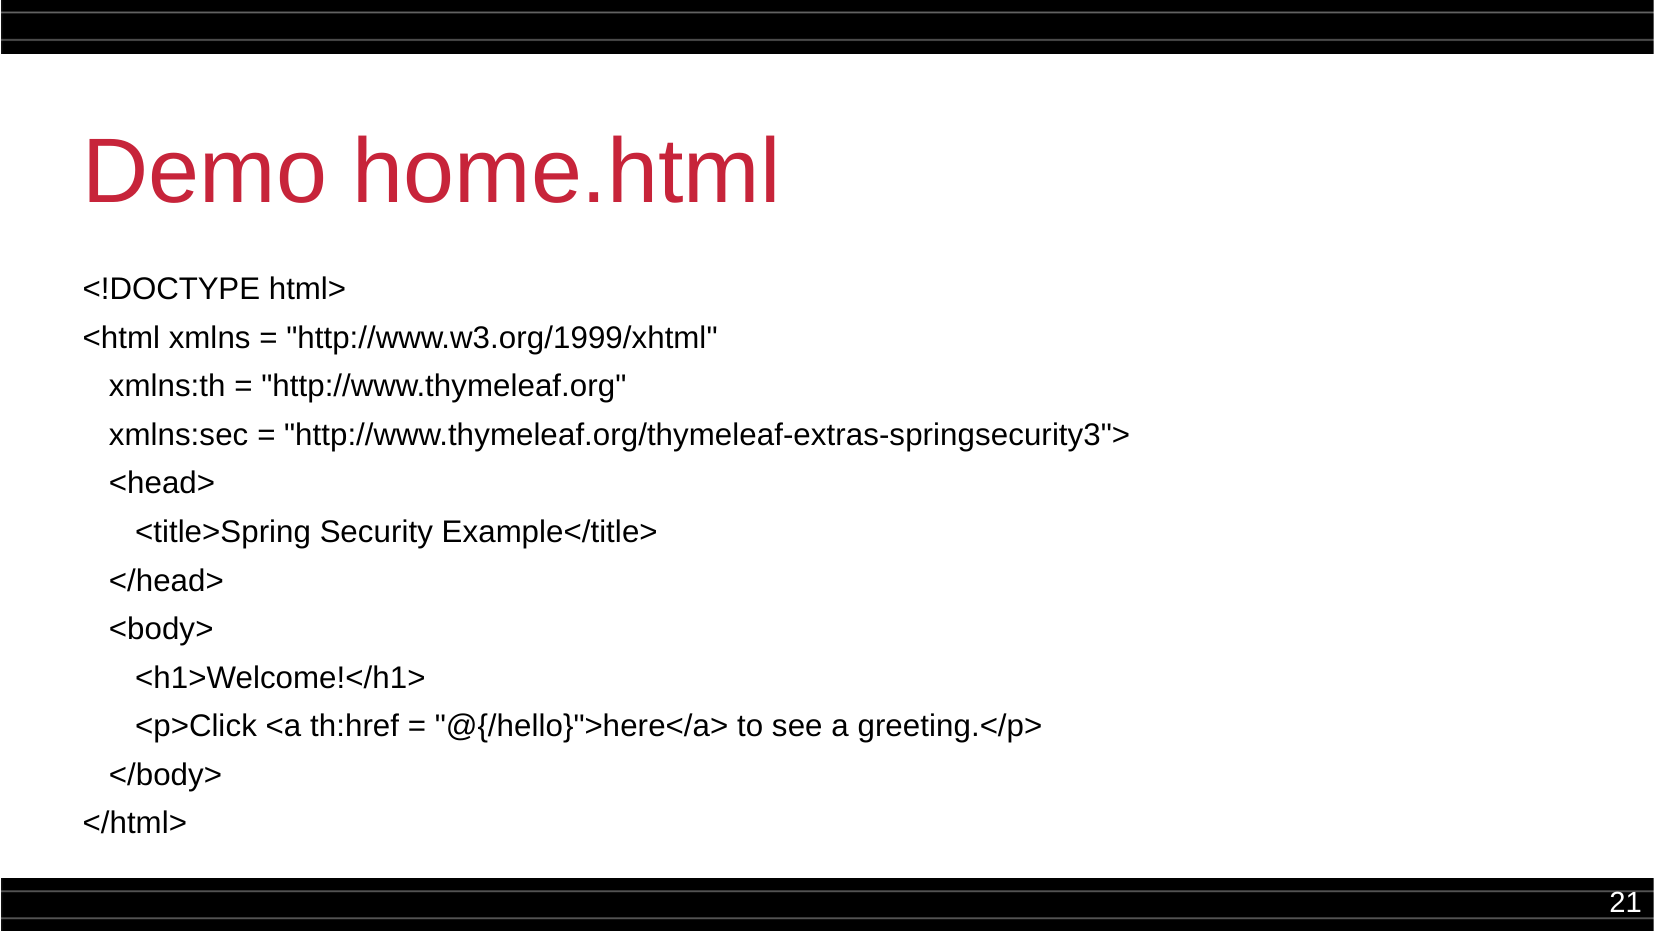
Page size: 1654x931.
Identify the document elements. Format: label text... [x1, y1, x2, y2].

title Demo home.html [82, 67, 1571, 271]
picture [1, 878, 1654, 931]
list <!DOCTYPE html> <html xmlns = "http://www.w3.org/1999/xhtml" xmlns:th = "http://www.thymeleaf.org" xmlns:sec = "http://www.thymeleaf.org/thymeleaf-extras-springsecurity3"> <head> <title>Spring Security Example</title> </head> <body> <h1>Welcome!</h1> <p>Click <a th:href = "@{/hello}">here</a> to see a greeting.</p> </body> </html> [82, 271, 1571, 851]
picture [1, 0, 1654, 54]
